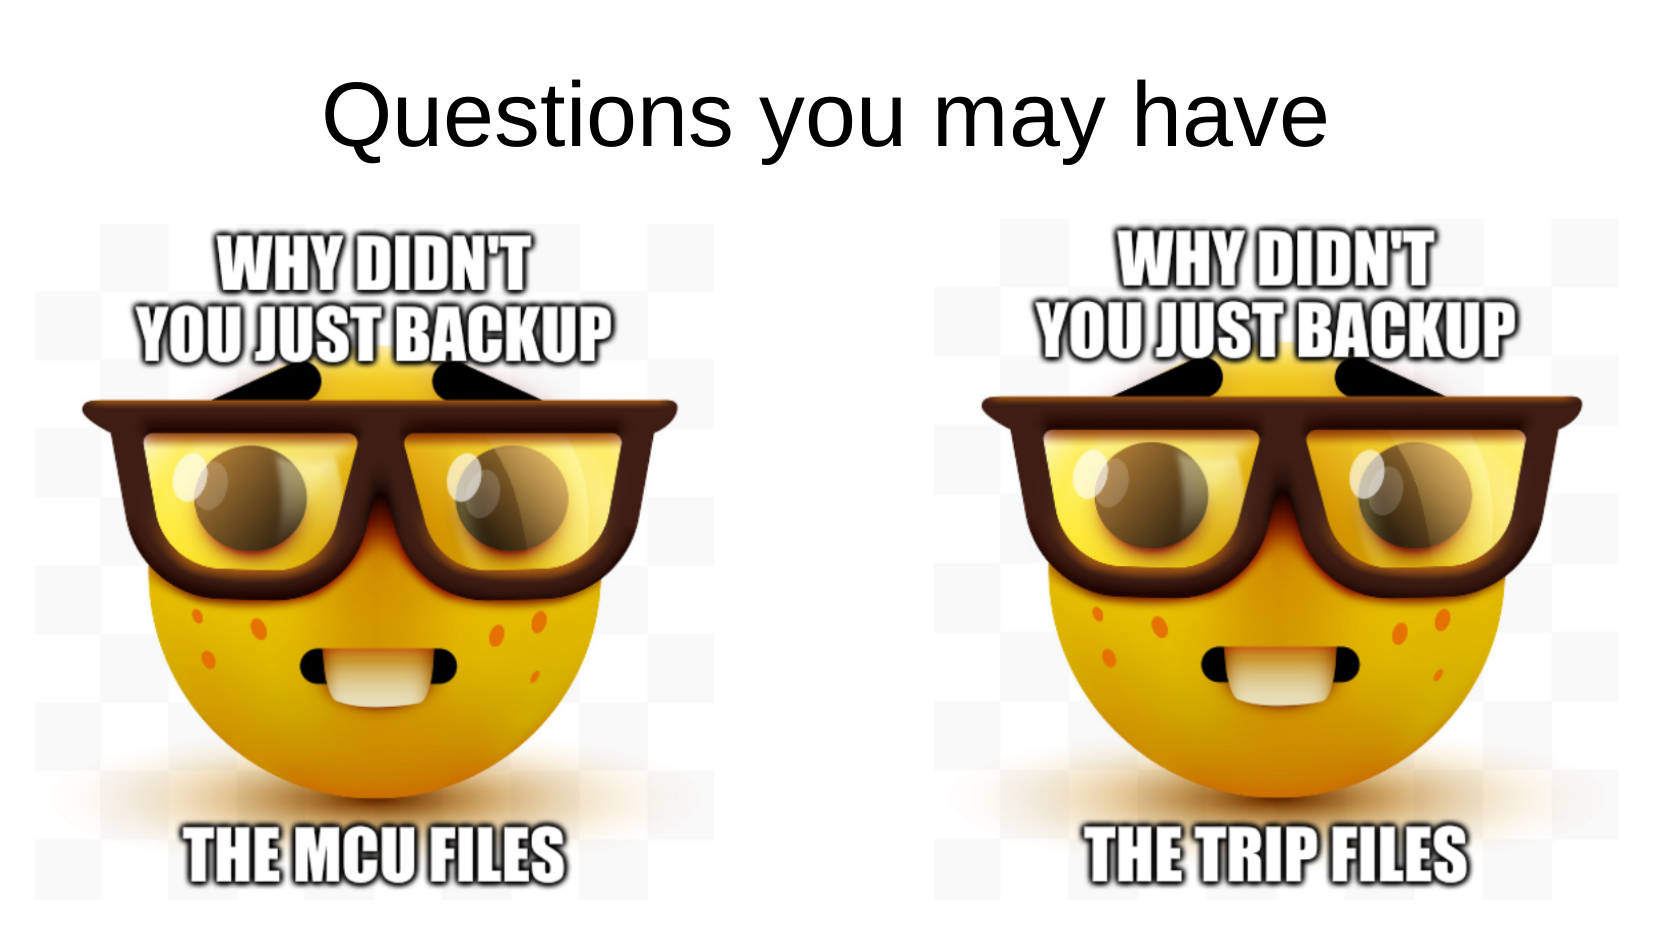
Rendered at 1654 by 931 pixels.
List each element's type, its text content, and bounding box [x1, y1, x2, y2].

picture [934, 219, 1619, 901]
title Questions you may have [82, 37, 1571, 193]
picture [35, 224, 714, 901]
